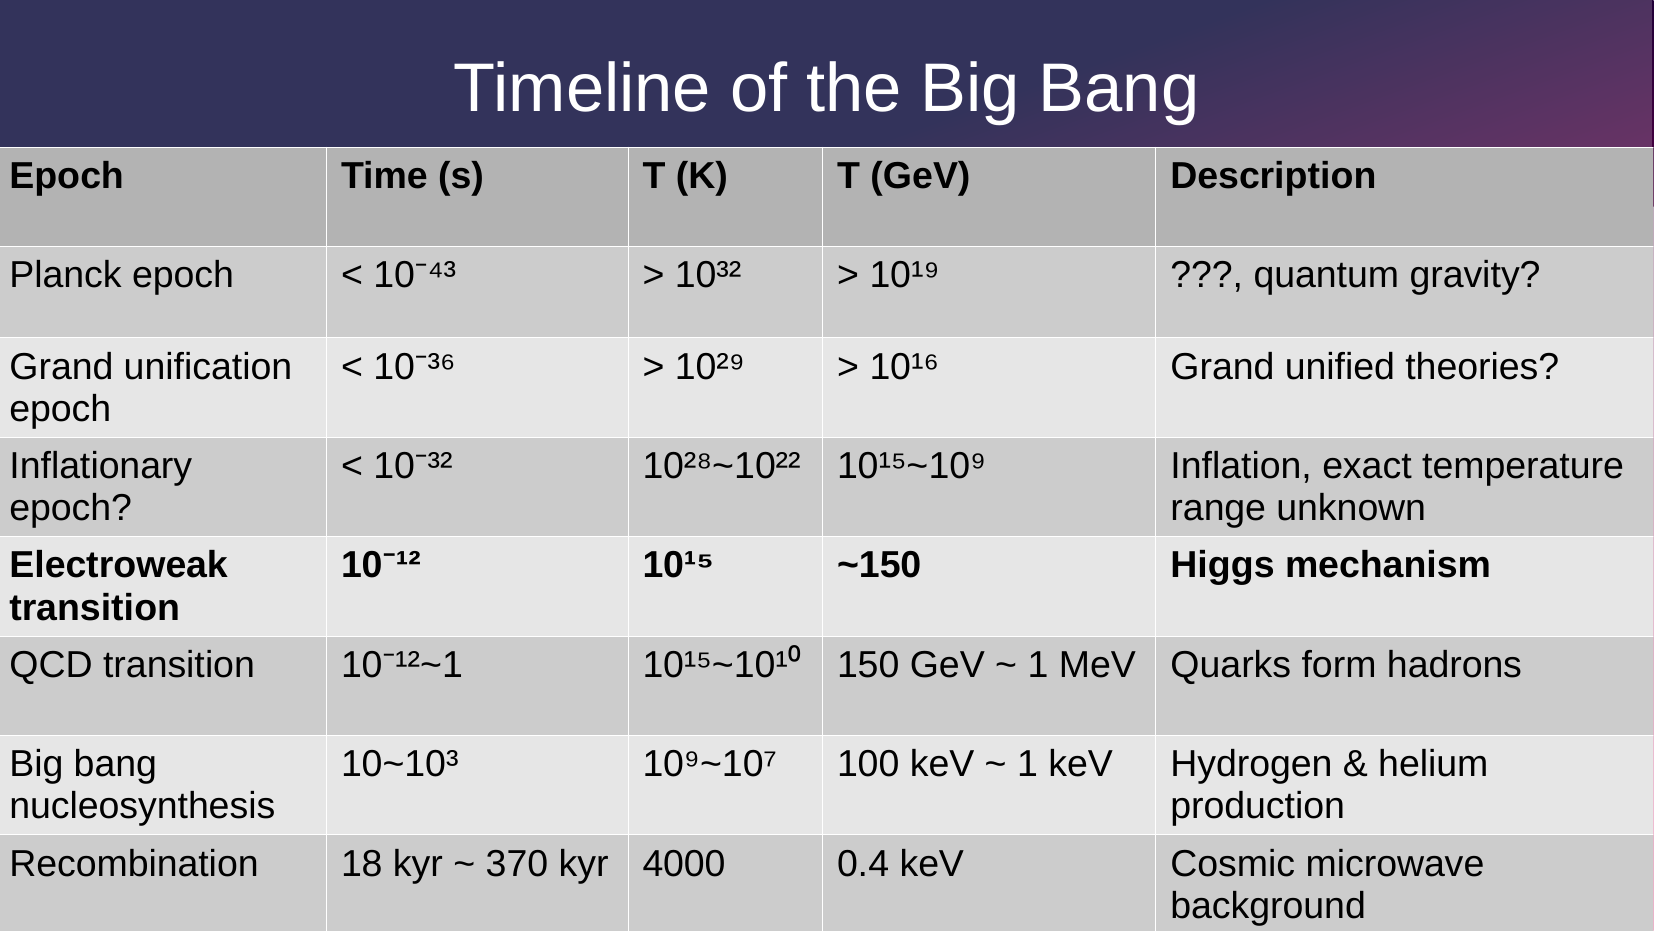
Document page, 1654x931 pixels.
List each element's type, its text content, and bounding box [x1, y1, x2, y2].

table_header Epoch [0, 148, 326, 246]
table_cell 10⁻¹² [327, 537, 628, 636]
table_cell Inflationary epoch? [0, 438, 326, 536]
table_cell Electroweak transition [0, 537, 326, 636]
table_cell 10~10³ [327, 736, 628, 834]
table_cell Cosmic microwave background [1156, 835, 1654, 931]
table_header T (GeV) [823, 148, 1155, 246]
table_cell 0.4 keV [823, 835, 1155, 931]
table_cell 10¹⁵~10⁹ [823, 438, 1155, 536]
table_cell 10¹⁵ [629, 537, 822, 636]
table_cell Planck epoch [0, 247, 326, 337]
table_cell Higgs mechanism [1156, 537, 1654, 636]
table_cell < 10⁻³² [327, 438, 628, 536]
table_cell 10⁹~10⁷ [629, 736, 822, 834]
table_cell 4000 [629, 835, 822, 931]
table_cell Inflation, exact temperature range unknown [1156, 438, 1654, 536]
table_cell 10¹⁵~10¹⁰ [629, 637, 822, 735]
table_cell 10²⁸~10²² [629, 438, 822, 536]
table_cell > 10²⁹ [629, 338, 822, 437]
table_cell < 10⁻⁴³ [327, 247, 628, 337]
table_header Time (s) [327, 148, 628, 246]
table_cell Quarks form hadrons [1156, 637, 1654, 735]
table_cell ~150 [823, 537, 1155, 636]
table_cell ???, quantum gravity? [1156, 247, 1654, 337]
table_cell > 10¹⁶ [823, 338, 1155, 437]
table_cell Grand unification epoch [0, 338, 326, 437]
table_cell 100 keV ~ 1 keV [823, 736, 1155, 834]
table_cell Grand unified theories? [1156, 338, 1654, 437]
table_cell < 10⁻³⁶ [327, 338, 628, 437]
title Timeline of the Big Bang [88, 5, 1565, 147]
table_cell 150 GeV ~ 1 MeV [823, 637, 1155, 735]
table_cell > 10³² [629, 247, 822, 337]
table_header Description [1156, 148, 1654, 246]
table_header T (K) [629, 148, 822, 246]
table_cell 10⁻¹²~1 [327, 637, 628, 735]
table_cell Hydrogen & helium production [1156, 736, 1654, 834]
table_cell Recombination [0, 835, 326, 931]
table_cell Big bang nucleosynthesis [0, 736, 326, 834]
table_cell QCD transition [0, 637, 326, 735]
table_cell > 10¹⁹ [823, 247, 1155, 337]
table_cell 18 kyr ~ 370 kyr [327, 835, 628, 931]
